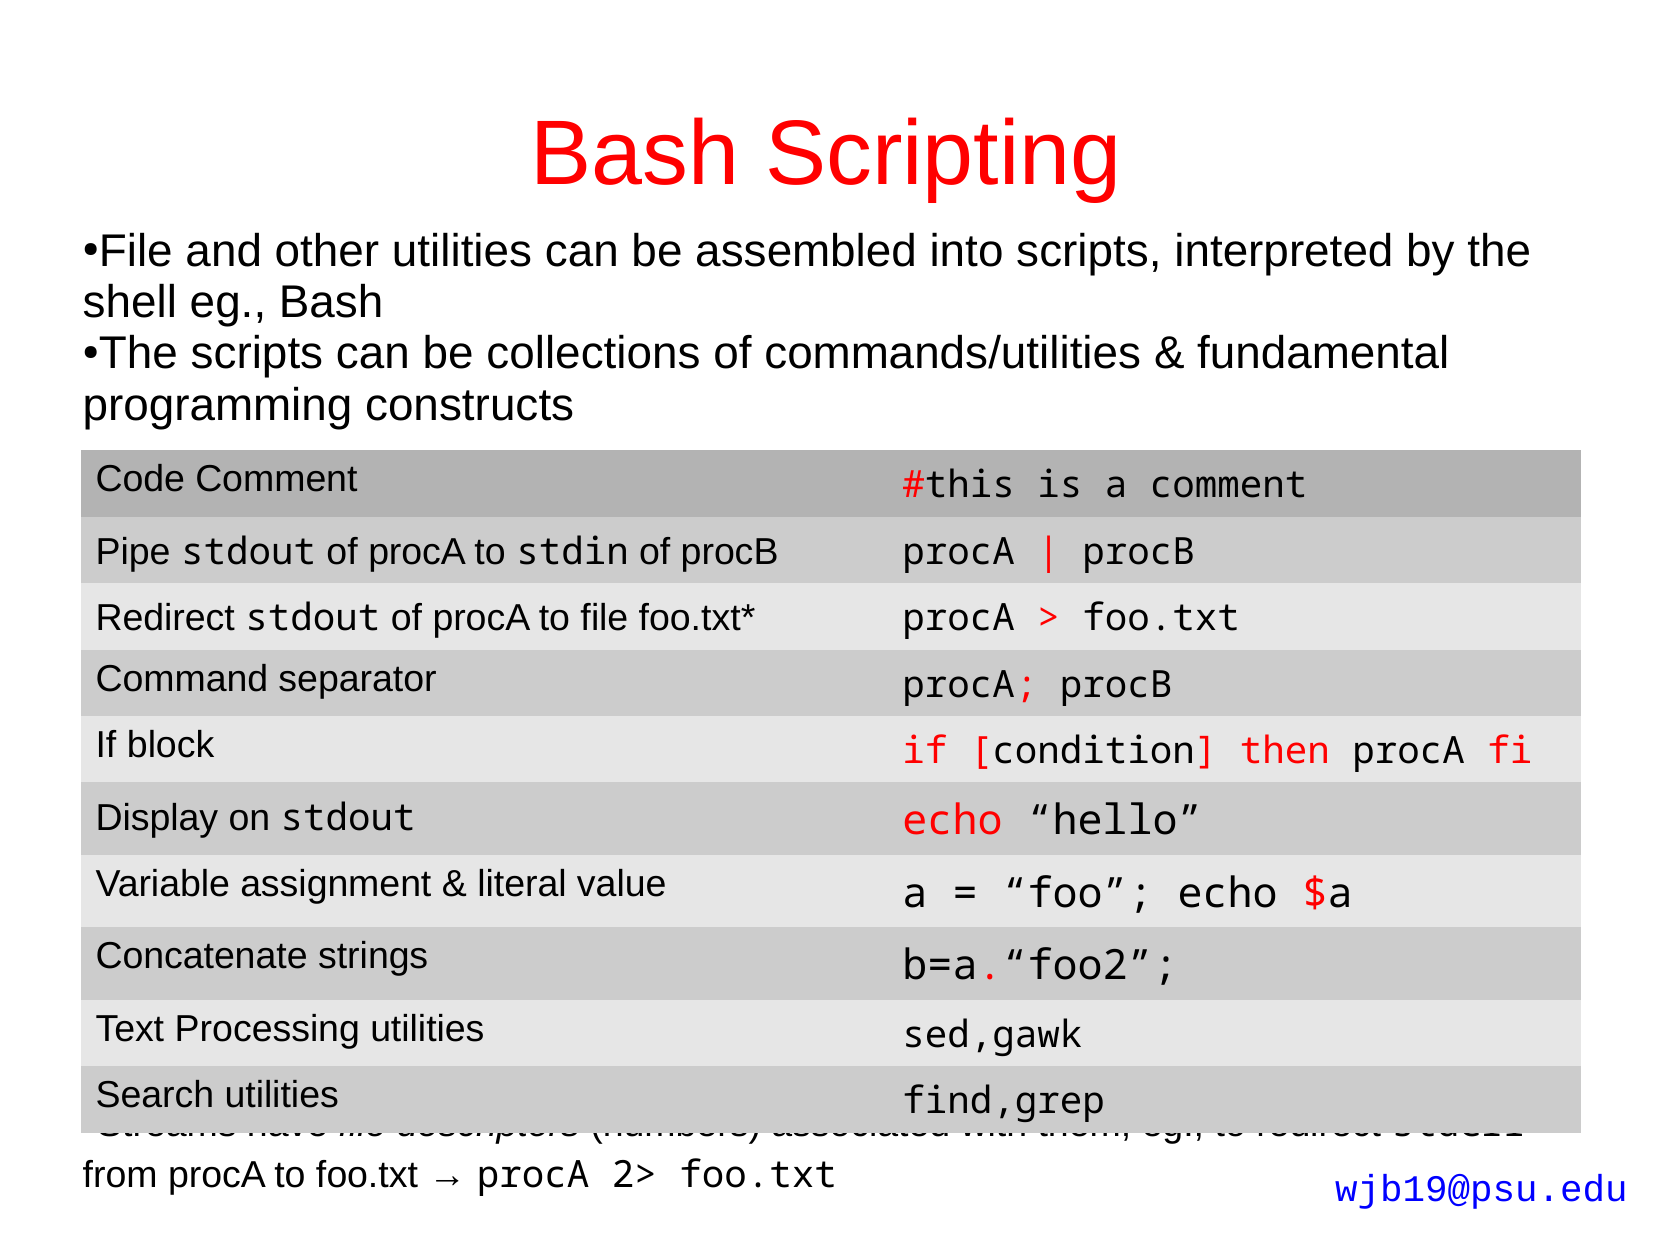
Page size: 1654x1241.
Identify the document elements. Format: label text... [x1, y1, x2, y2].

table_cell procA > foo.txt [888, 583, 1581, 650]
table_cell sed,gawk [888, 1000, 1581, 1066]
table_cell Redirect stdout of procA to file foo.txt* [81, 583, 888, 650]
title Bash Scripting [82, 49, 1571, 257]
table_header #this is a comment [888, 450, 1581, 517]
table_cell b=a.“foo2”; [888, 927, 1581, 1000]
table_cell procA | procB [888, 517, 1581, 583]
table_cell Text Processing utilities [81, 1000, 888, 1066]
table_cell Command separator [81, 650, 888, 716]
table_cell a = “foo”; echo $a [888, 855, 1581, 927]
subtitle File and other utilities can be assembled into scripts, interpreted by the shell eg., Bash The scripts can be collections of commands/utilities & fundamental programming constructs *Streams have file descriptors (numbers) associated with them; eg., to redirect stderr from procA to foo.txt → procA 2> foo.txt [82, 225, 1538, 450]
table_cell Display on stdout [81, 782, 888, 855]
table_cell Variable assignment & literal value [81, 855, 888, 927]
table_cell Pipe stdout of procA to stdin of procB [81, 517, 888, 583]
subtitle File and other utilities can be assembled into scripts, interpreted by the shell eg., Bash The scripts can be collections of commands/utilities & fundamental programming constructs *Streams have file descriptors (numbers) associated with them; eg., to redirect stderr from procA to foo.txt → procA 2> foo.txt [82, 1133, 1538, 1241]
table_cell procA; procB [888, 650, 1581, 716]
table_cell if [condition] then procA fi [888, 716, 1581, 782]
table_header Code Comment [81, 450, 888, 517]
text_box wjb19@psu.edu [1320, 1162, 1643, 1220]
table_cell find,grep [888, 1066, 1581, 1133]
table_cell Concatenate strings [81, 927, 888, 1000]
table_cell If block [81, 716, 888, 782]
table_cell Search utilities [81, 1066, 888, 1133]
table_cell echo “hello” [888, 782, 1581, 855]
